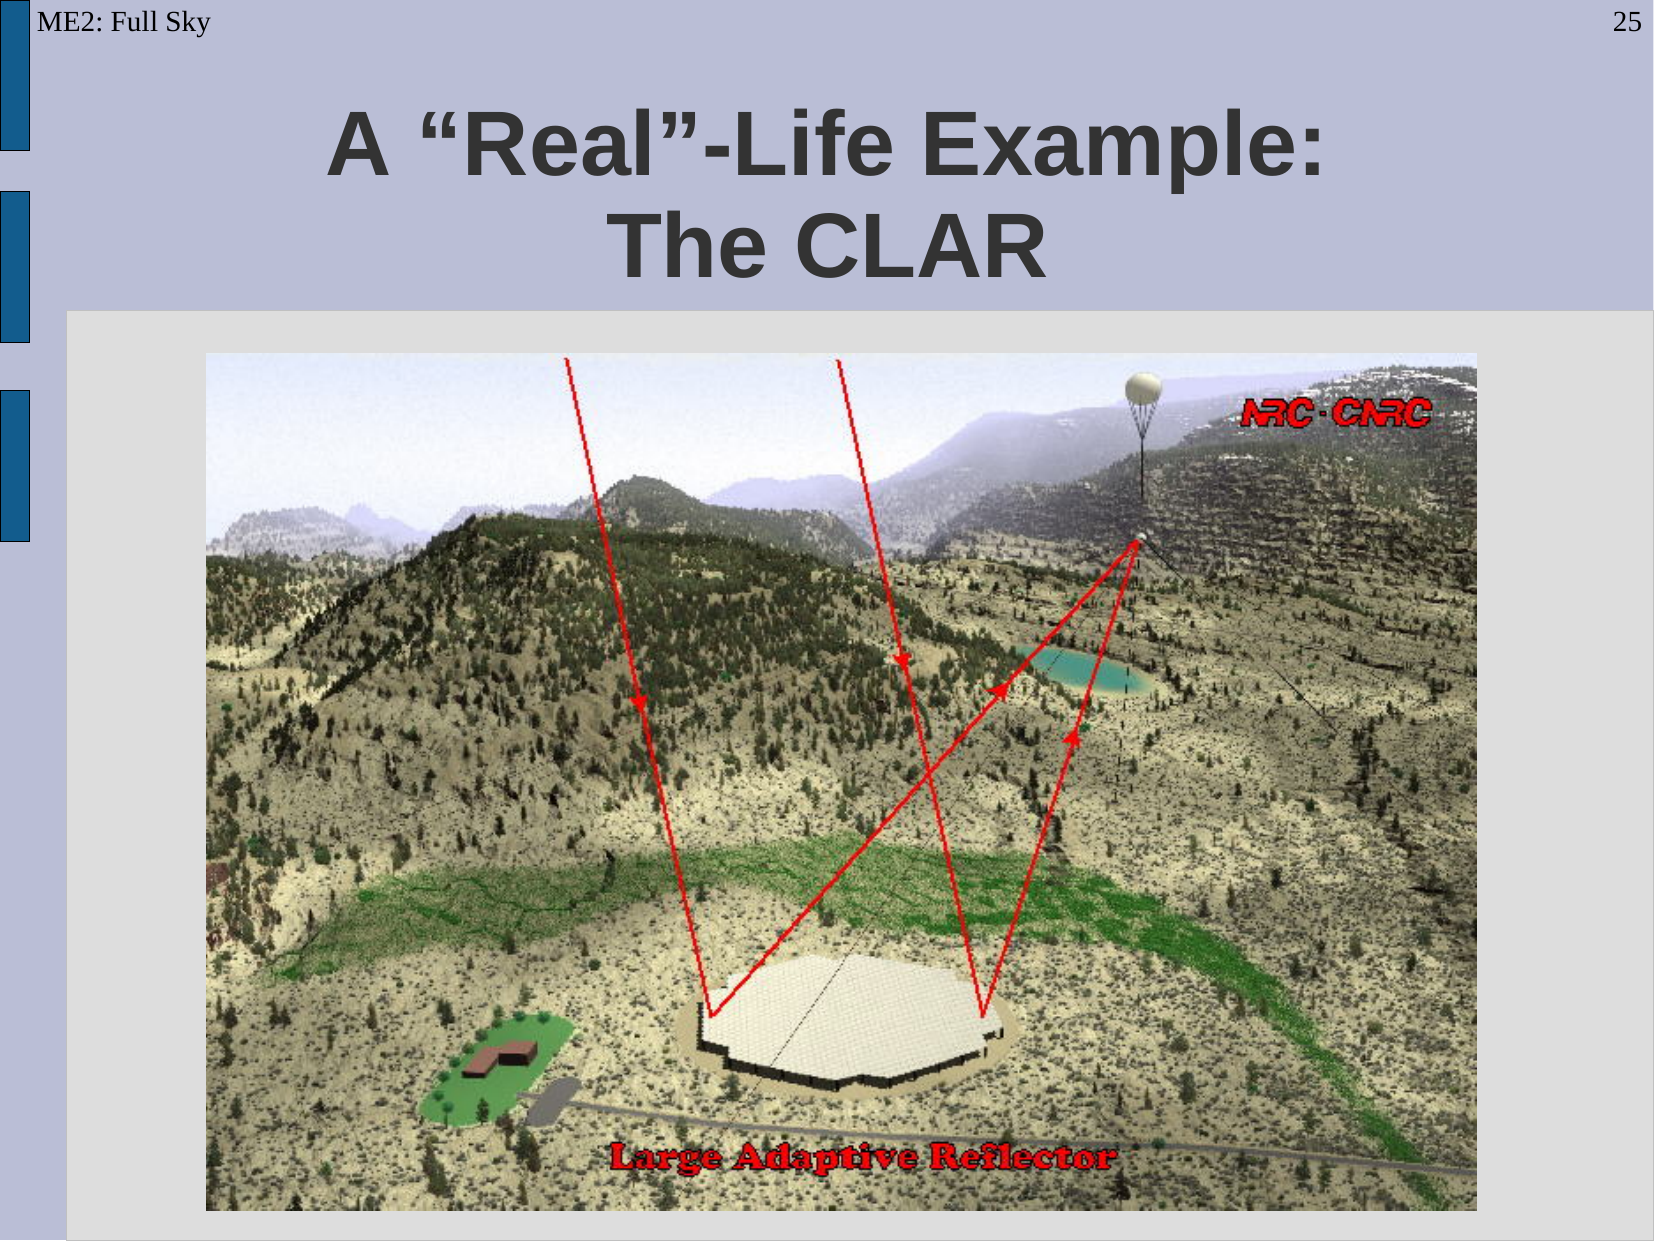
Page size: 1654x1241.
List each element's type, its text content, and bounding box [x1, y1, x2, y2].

title A “Real”-Life Example: The CLAR [121, 87, 1534, 302]
picture [206, 353, 1477, 1211]
